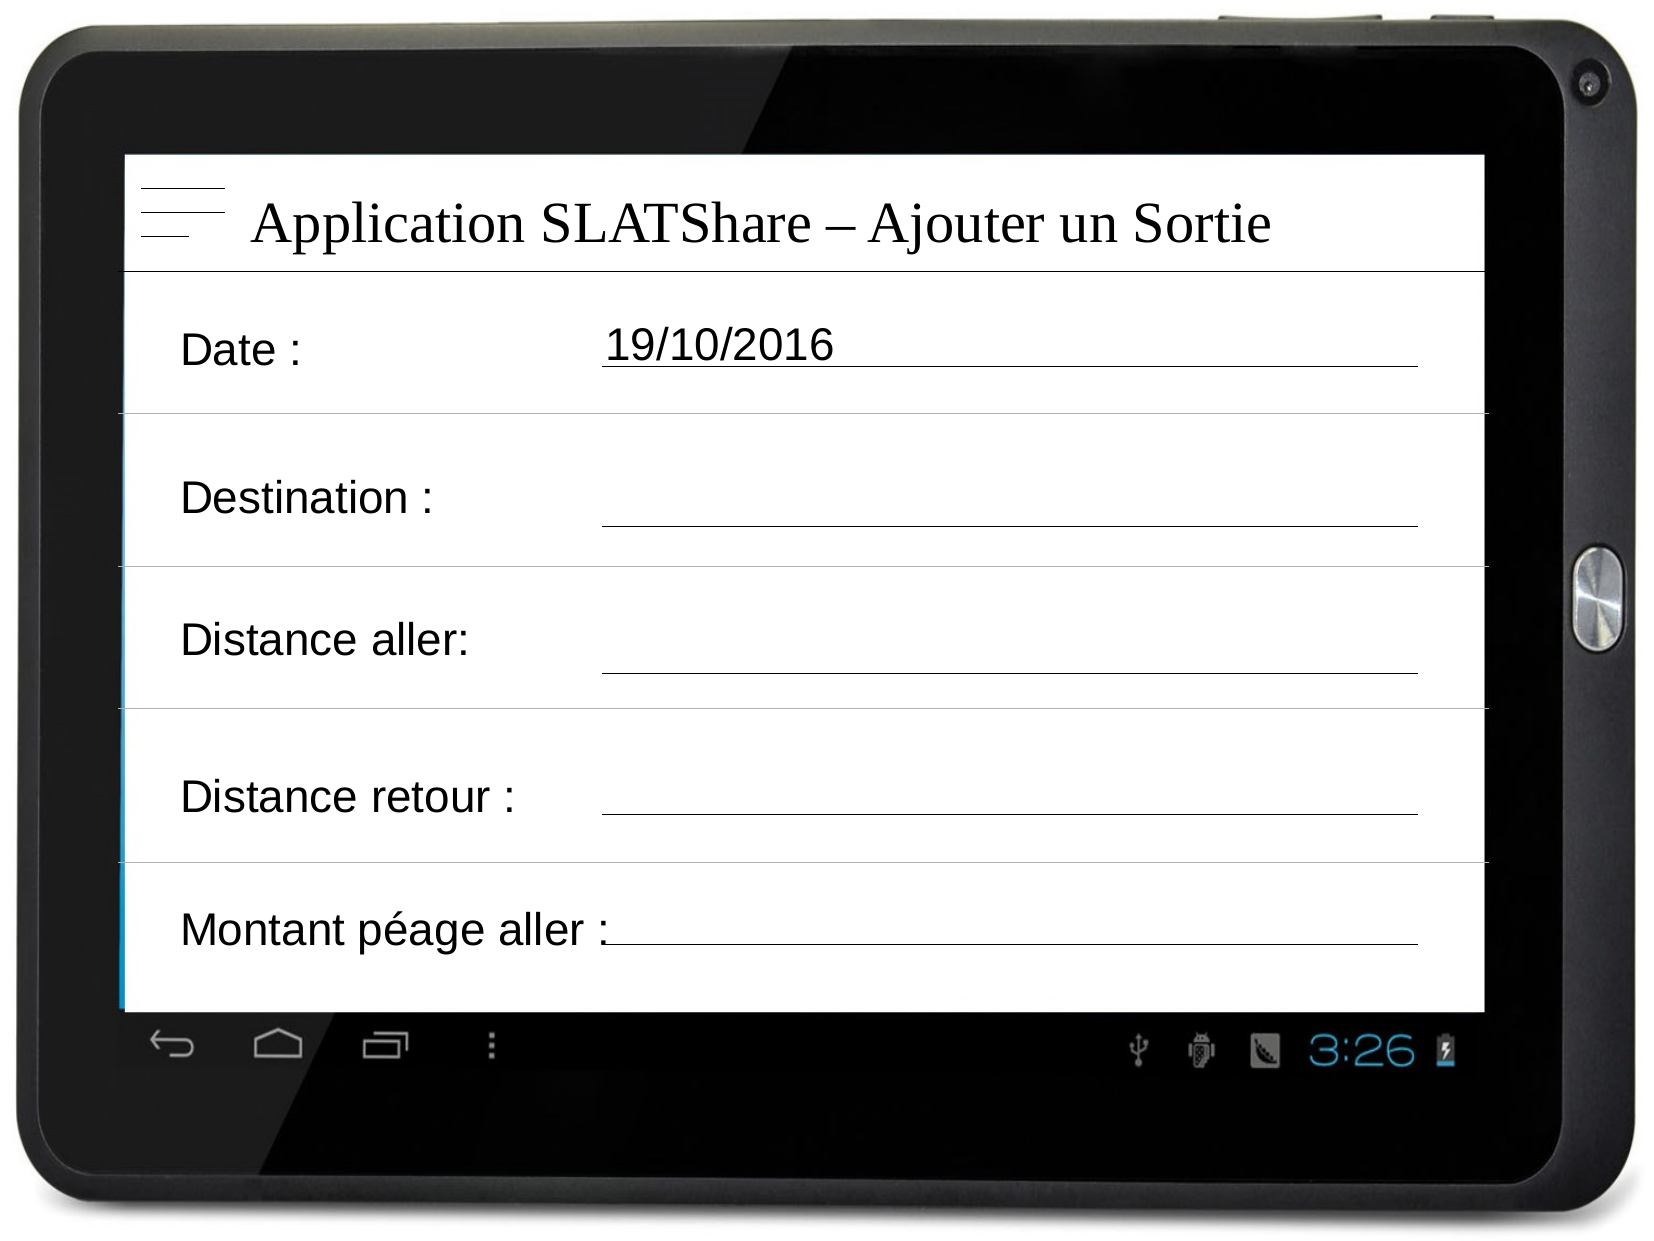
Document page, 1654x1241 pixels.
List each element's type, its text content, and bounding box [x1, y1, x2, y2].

text_box Distance aller: [165, 602, 886, 685]
text_box Application SLATShare – Ajouter un Sortie [236, 177, 1477, 258]
picture [0, 0, 1654, 1241]
text_box Destination : [165, 460, 579, 527]
text_box Montant péage aller : [165, 891, 886, 975]
text_box 19/10/2016 [590, 307, 1004, 373]
text_box Distance retour : [165, 759, 886, 843]
text_box Date : [165, 311, 579, 378]
